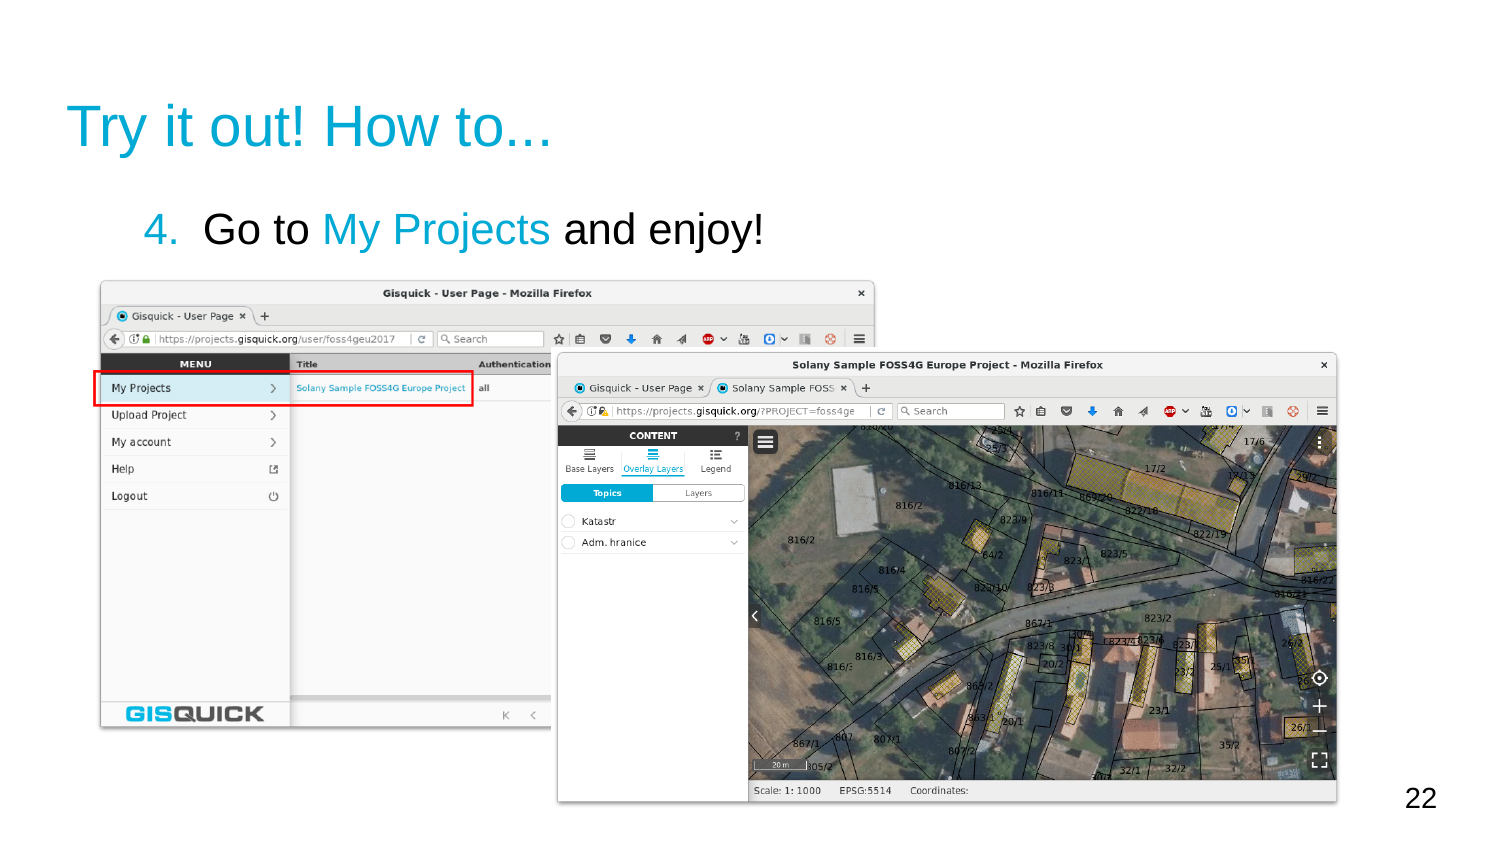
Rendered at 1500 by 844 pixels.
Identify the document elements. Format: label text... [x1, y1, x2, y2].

title Try it out! How to... [51, 72, 1449, 167]
slide_number <číslo> [1389, 764, 1480, 830]
picture [91, 274, 1343, 808]
list Go to My Projects and enjoy! [112, 185, 1388, 275]
